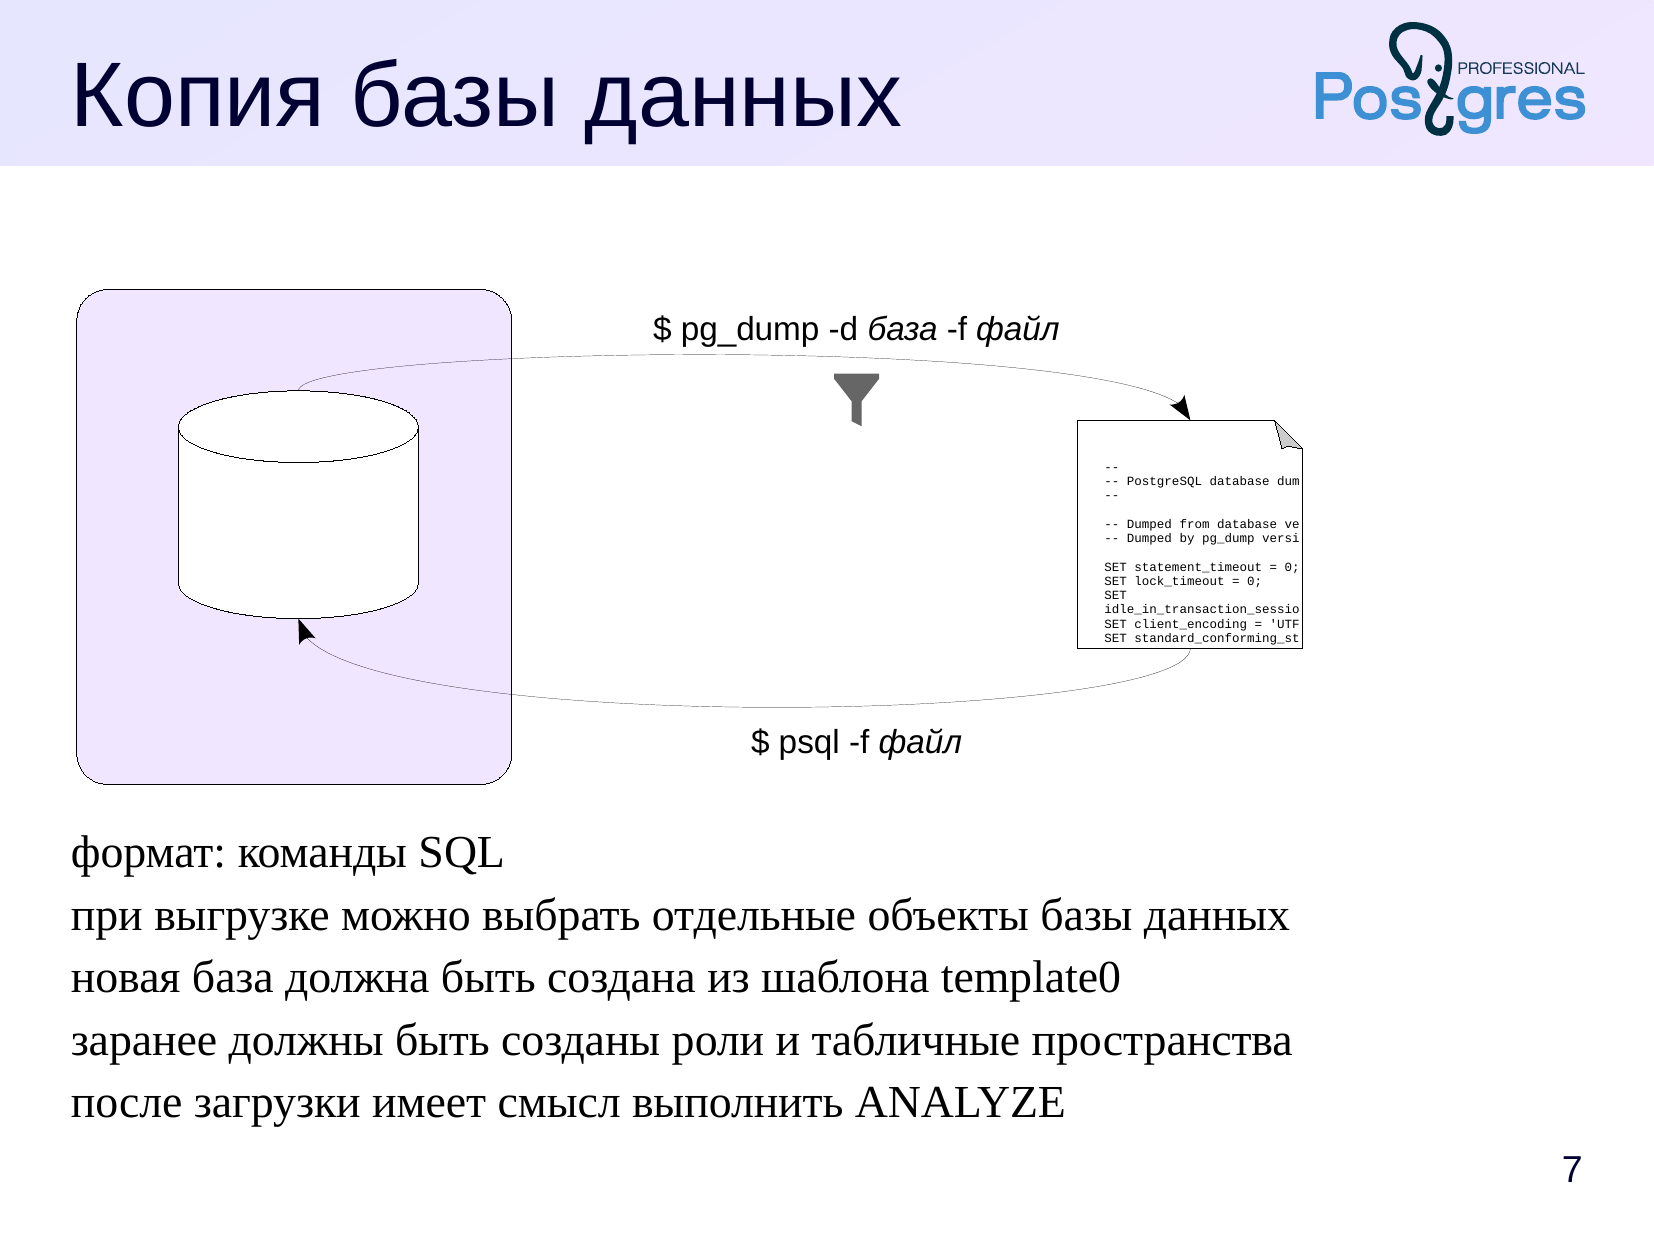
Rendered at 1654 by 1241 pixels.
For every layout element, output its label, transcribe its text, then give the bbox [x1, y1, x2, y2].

title Копия базы данных [70, 43, 1241, 147]
text_box [834, 373, 880, 427]
list формат: команды SQL при выгрузке можно выбрать отдельные объекты базы данных новая база должна быть создана из шаблона template0 заранее должны быть созданы роли и табличные пространства после загрузки имеет смысл выполнить ANALYZE [70, 283, 1583, 1134]
